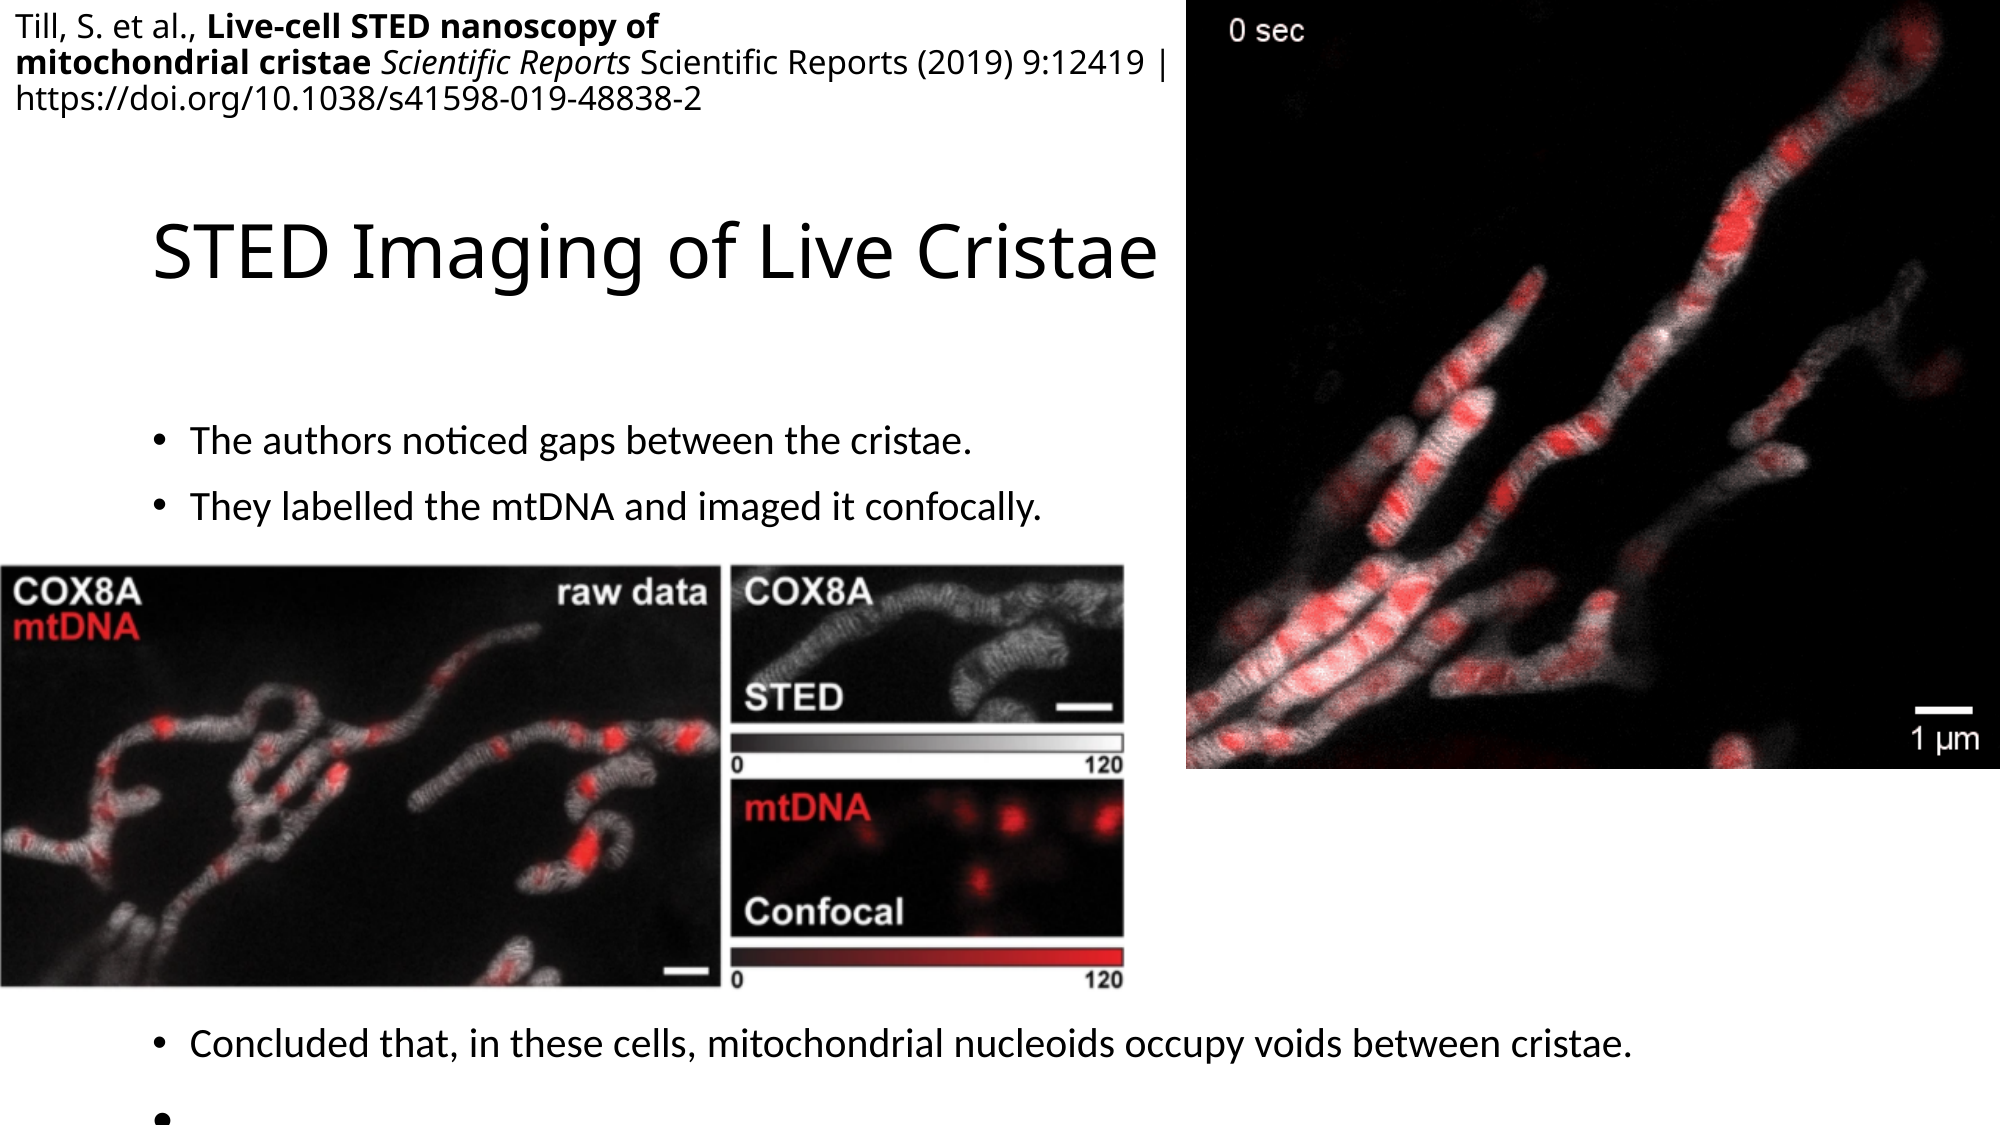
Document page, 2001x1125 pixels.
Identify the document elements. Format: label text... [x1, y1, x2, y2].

list The authors noticed gaps between the cristae. They labelled the mtDNA and imaged it confocally. Concluded that, in these cells, mitochondrial nucleoids occupy voids between cristae. [137, 411, 1863, 1125]
title STED Imaging of Live Cristae [137, 145, 1186, 363]
picture [0, 562, 1126, 993]
picture [1186, 0, 2000, 769]
